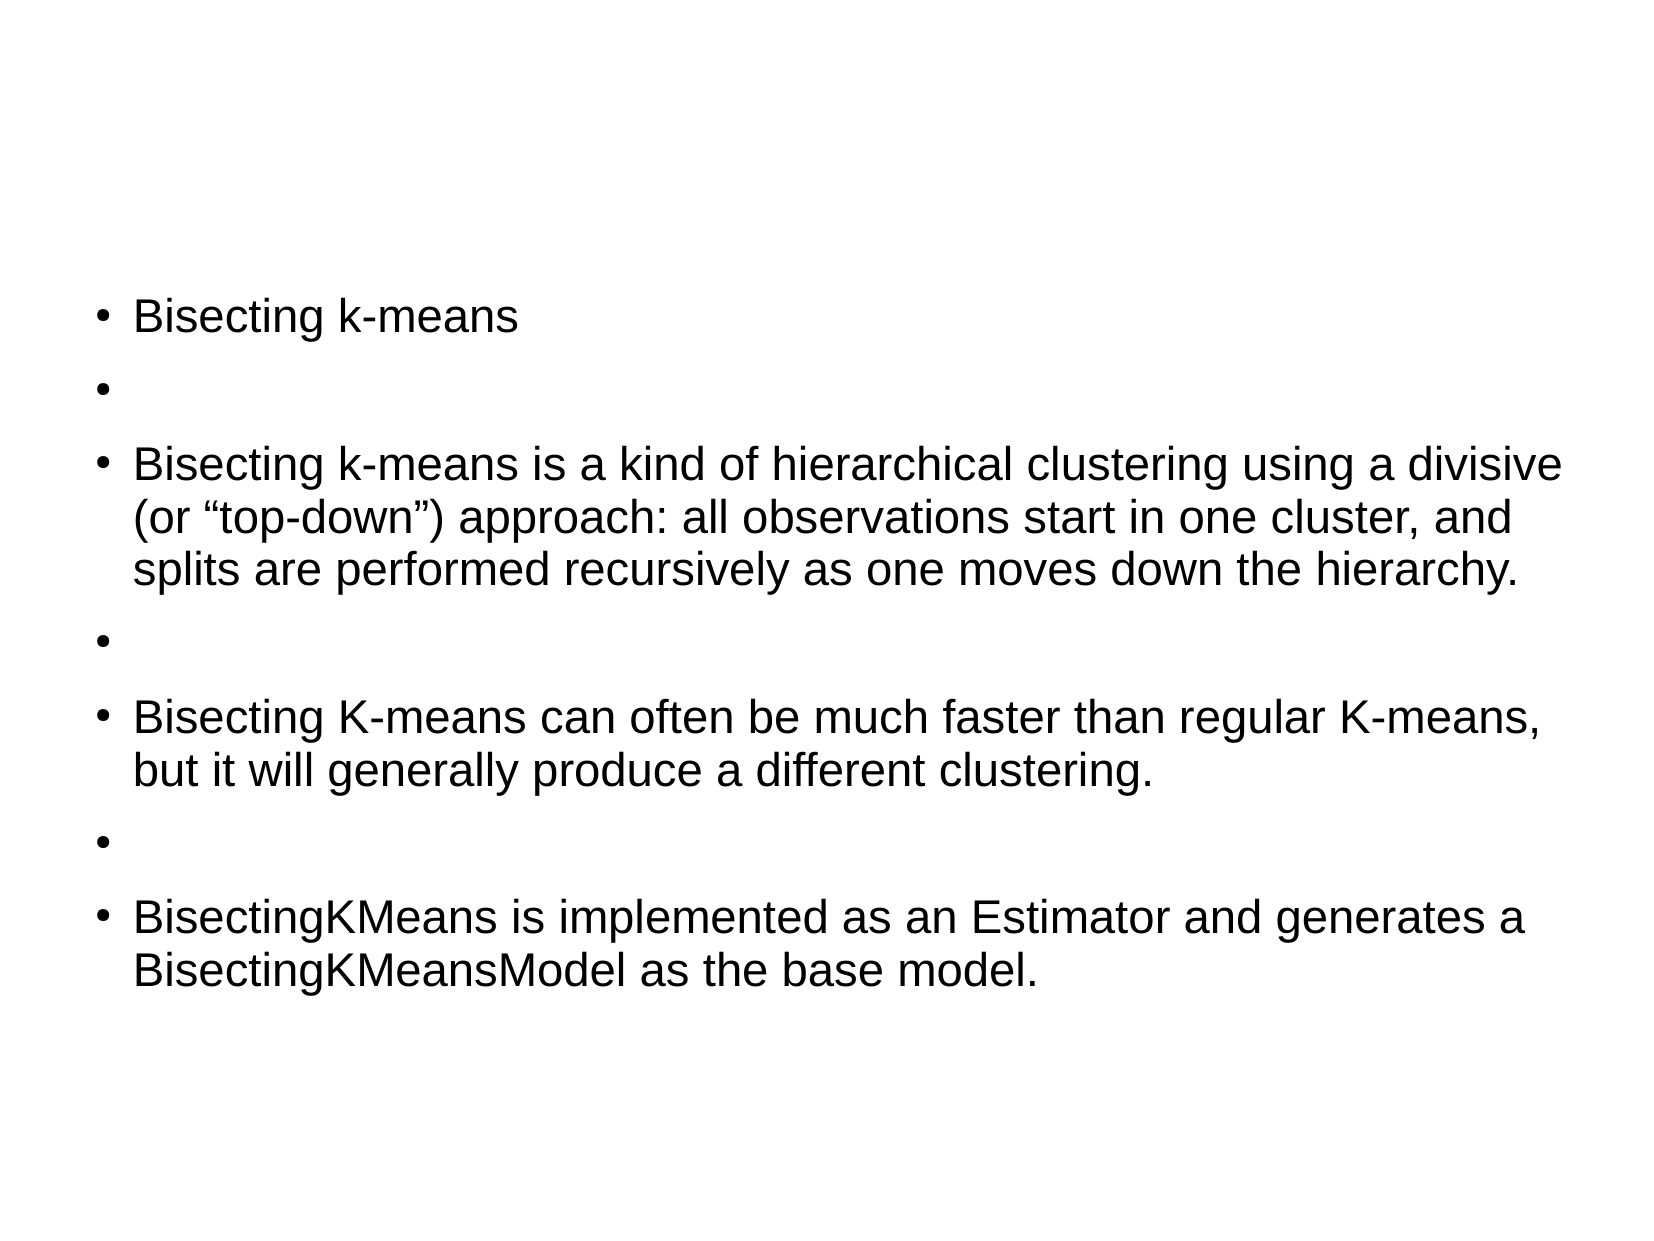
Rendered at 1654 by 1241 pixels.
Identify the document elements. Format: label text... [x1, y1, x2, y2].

list Bisecting k-means Bisecting k-means is a kind of hierarchical clustering using a divisive (or “top-down”) approach: all observations start in one cluster, and splits are performed recursively as one moves down the hierarchy. Bisecting K-means can often be much faster than regular K-means, but it will generally produce a different clustering. BisectingKMeans is implemented as an Estimator and generates a BisectingKMeansModel as the base model. [82, 290, 1571, 1010]
